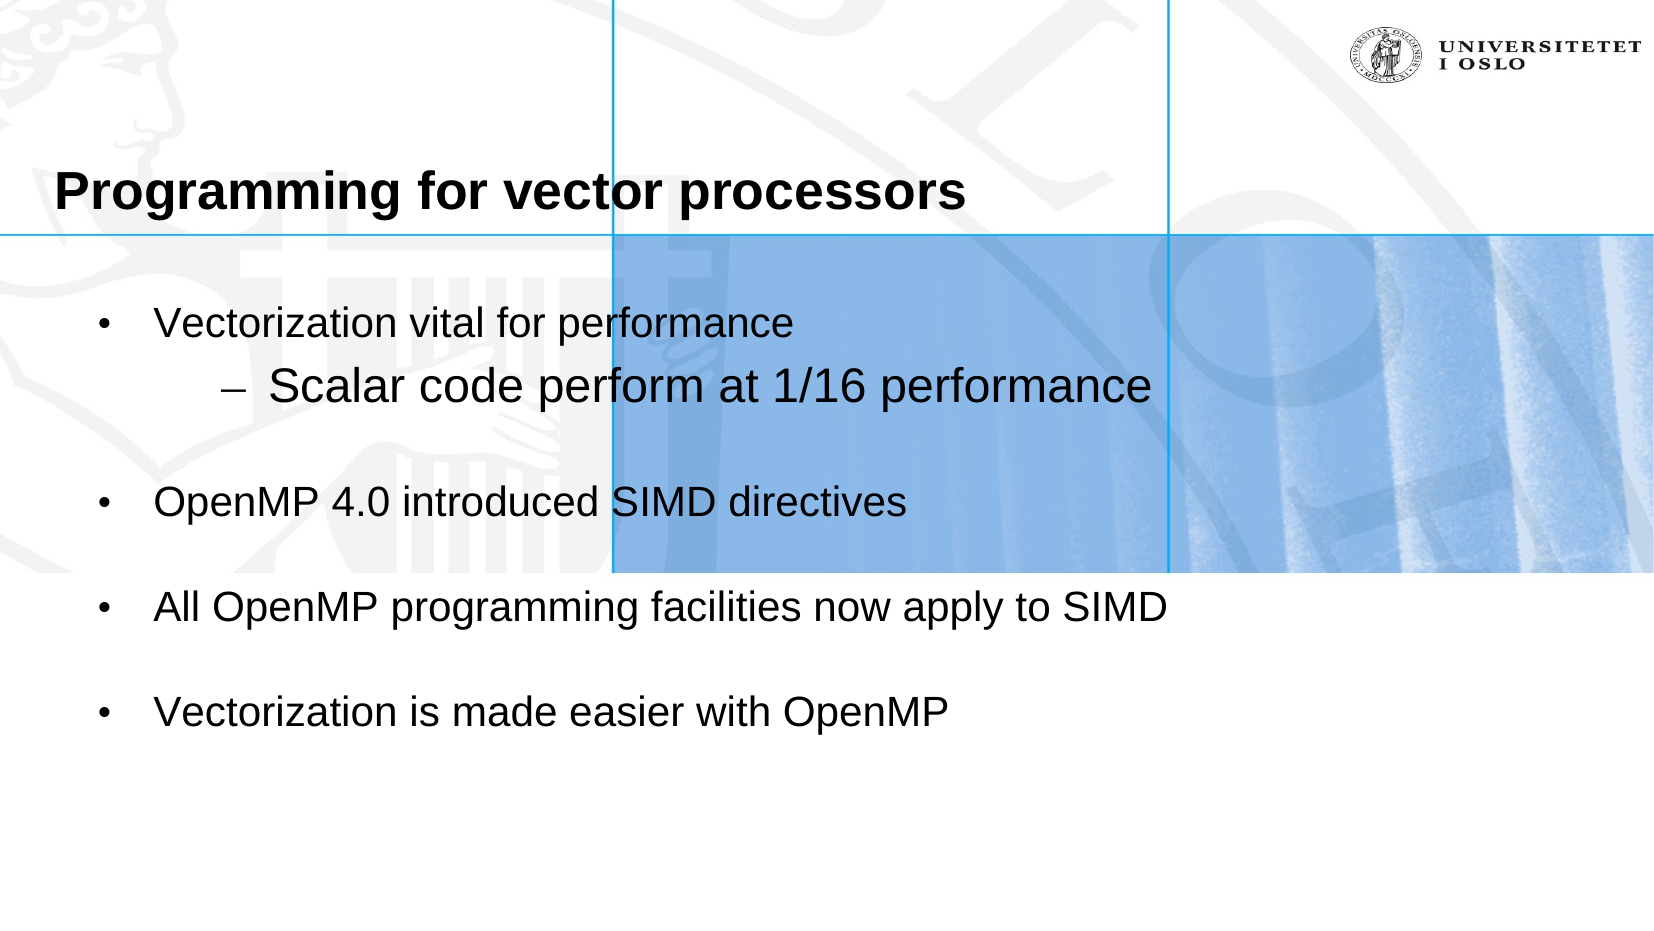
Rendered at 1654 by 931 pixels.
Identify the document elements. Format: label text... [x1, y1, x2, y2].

title Programming for vector processors [54, 107, 1447, 276]
picture [0, 0, 1654, 931]
text_box [55, 299, 1625, 851]
